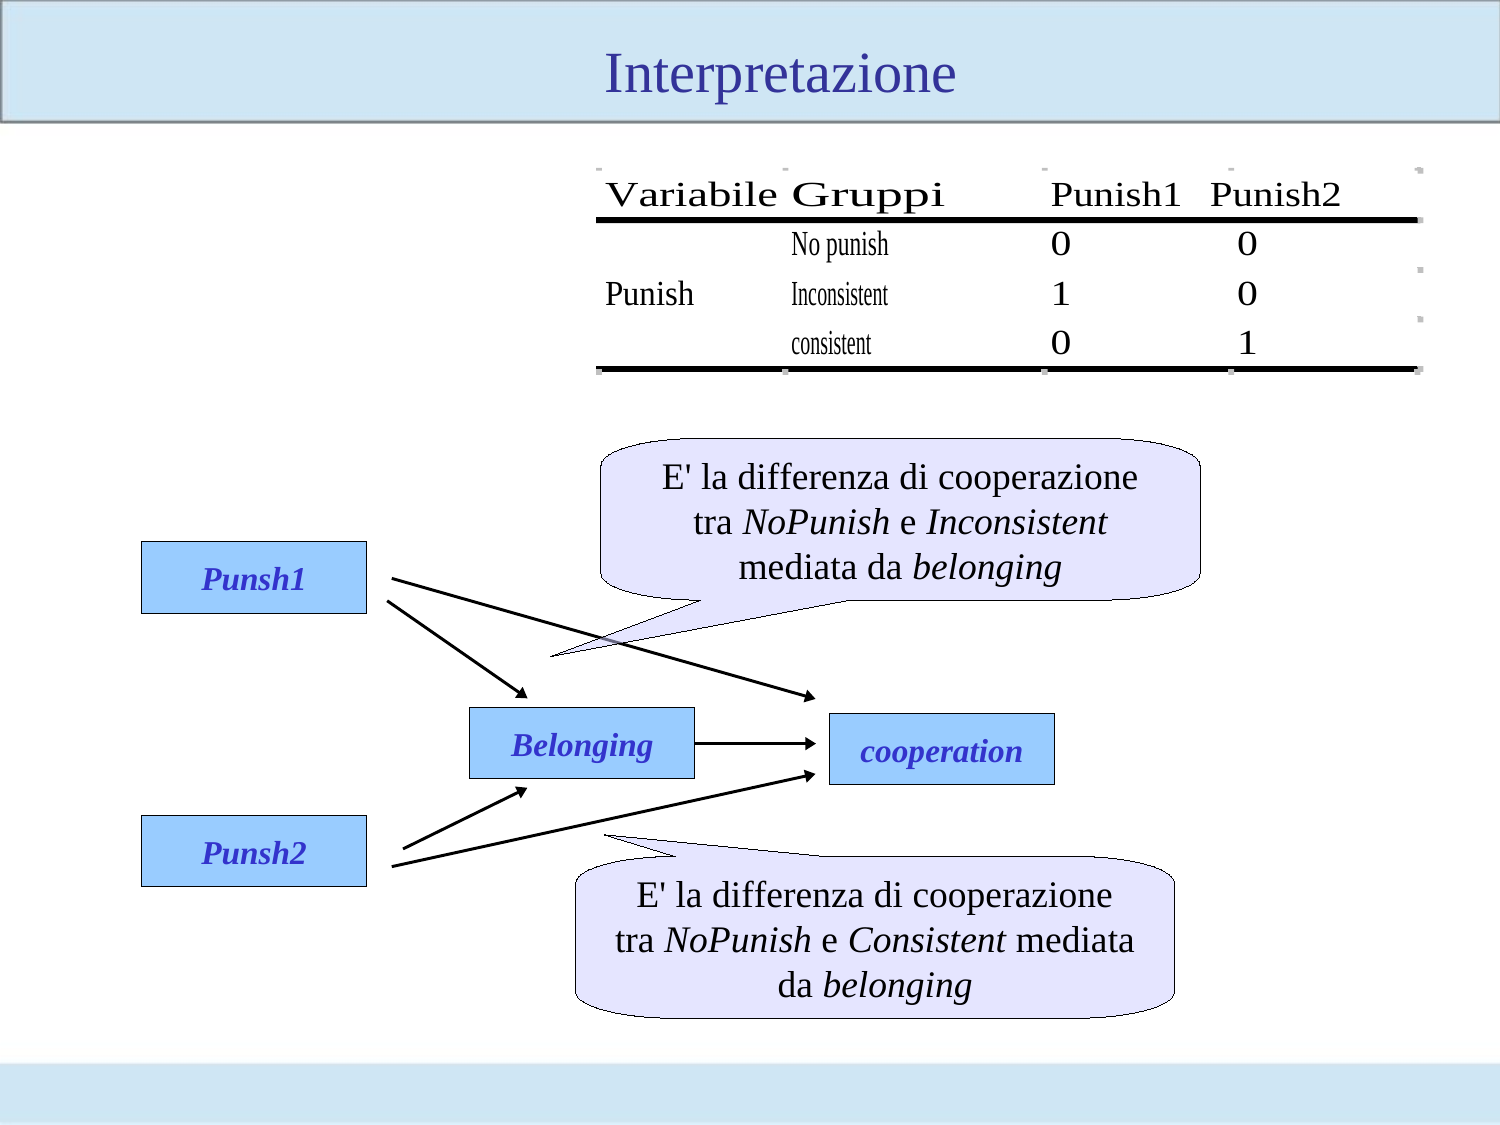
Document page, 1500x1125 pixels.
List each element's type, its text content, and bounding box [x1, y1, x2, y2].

text_box Punsh1 [141, 541, 367, 614]
text_box Inconsistent [791, 269, 889, 313]
text_box 0 [1237, 224, 1259, 263]
text_box E' la differenza di cooperazione tra NoPunish e Consistent mediata da belonging [575, 834, 1175, 1019]
text_box 1 [1050, 269, 1072, 313]
text_box Variabile [604, 170, 778, 214]
text_box Punsh2 [141, 815, 367, 887]
text_box [596, 167, 1424, 375]
text_box 1 [1237, 319, 1259, 362]
text_box consistent [791, 319, 872, 362]
text_box E' la differenza di cooperazione tra NoPunish e Inconsistent mediata da belonging [550, 438, 1201, 657]
text_box cooperation [829, 713, 1055, 785]
text_box 0 [1050, 224, 1072, 263]
text_box Punish2 [1210, 170, 1343, 214]
title Interpretazione [249, 21, 1313, 117]
text_box 0 [1237, 269, 1259, 313]
text_box No punish [791, 224, 889, 263]
picture [0, 0, 1500, 1125]
text_box Belonging [469, 707, 695, 779]
text_box Punish [604, 269, 696, 313]
text_box 0 [1050, 319, 1072, 362]
text_box Gruppi [791, 170, 946, 214]
text_box Punish1 [1050, 170, 1184, 214]
